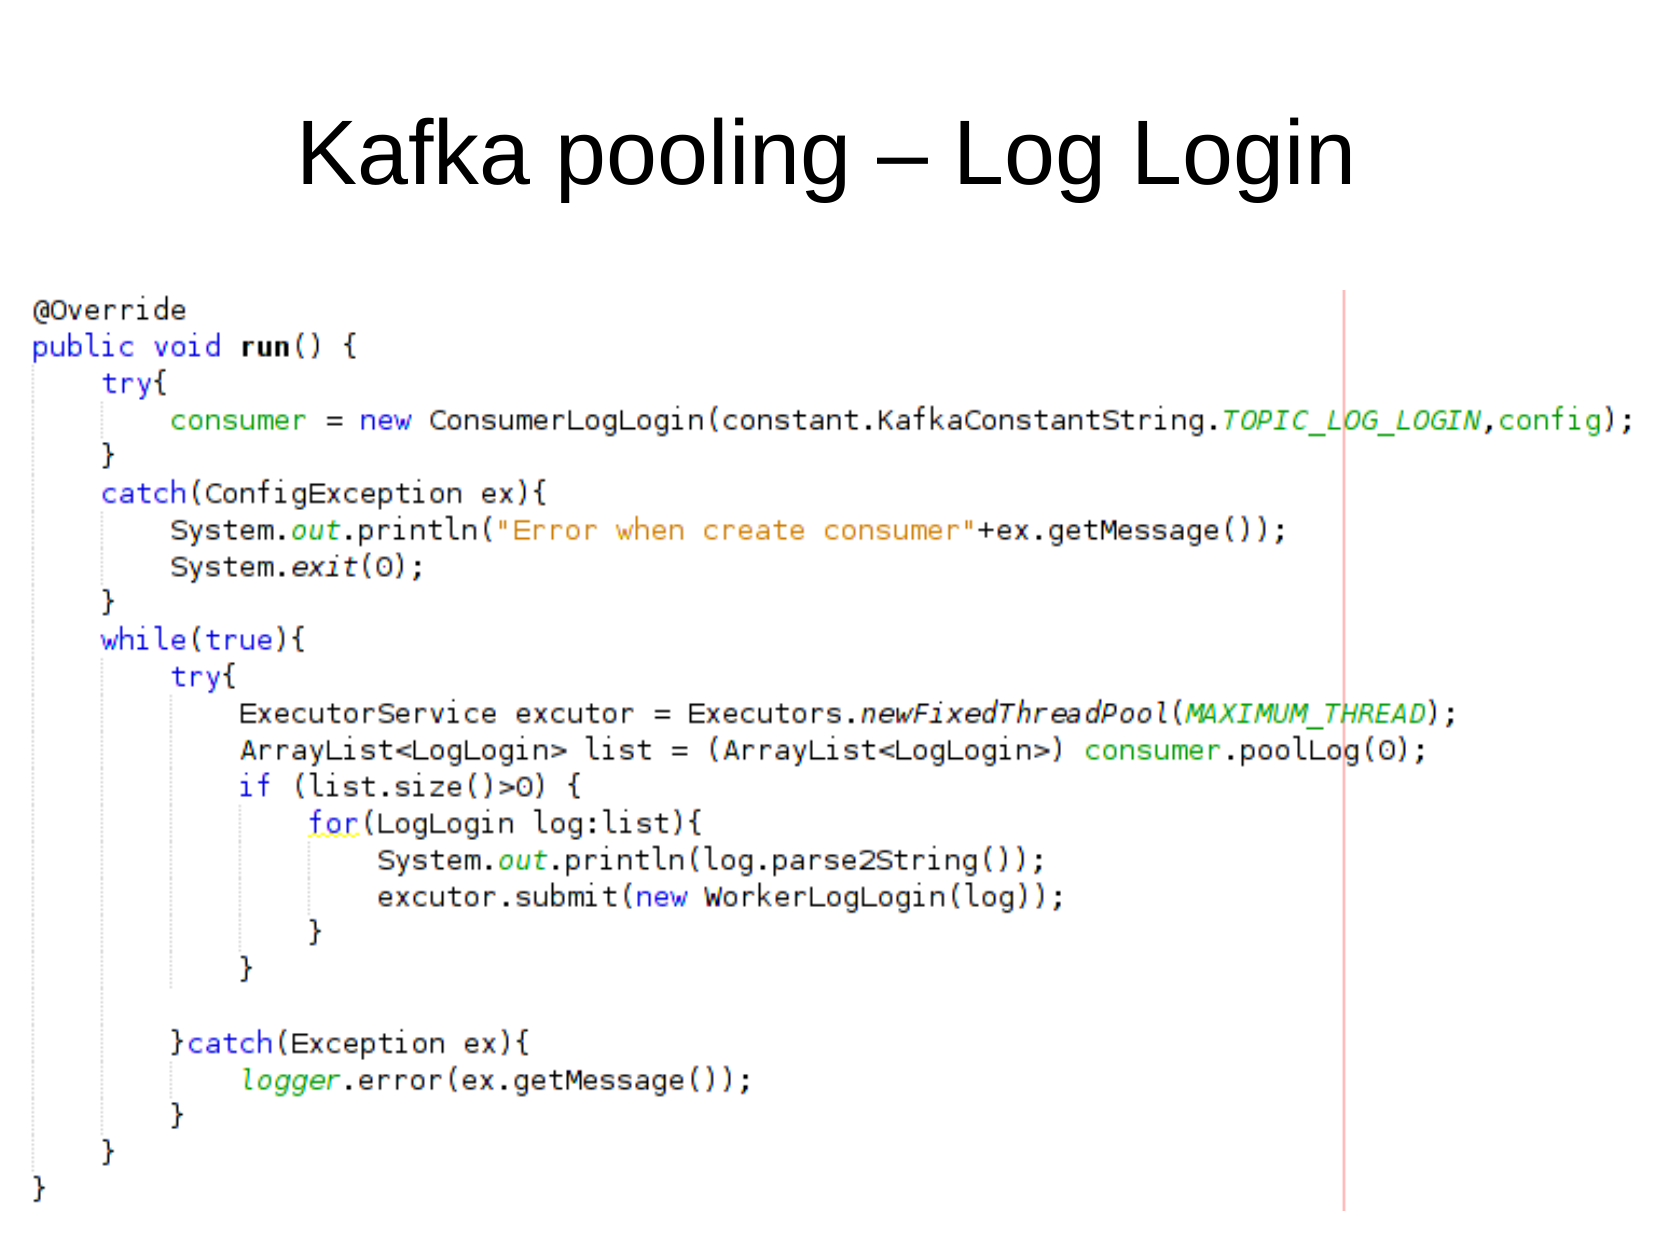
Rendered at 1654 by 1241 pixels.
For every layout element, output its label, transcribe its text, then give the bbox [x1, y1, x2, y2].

picture [0, 290, 1654, 1211]
title Kafka pooling – Log Login [82, 49, 1571, 257]
